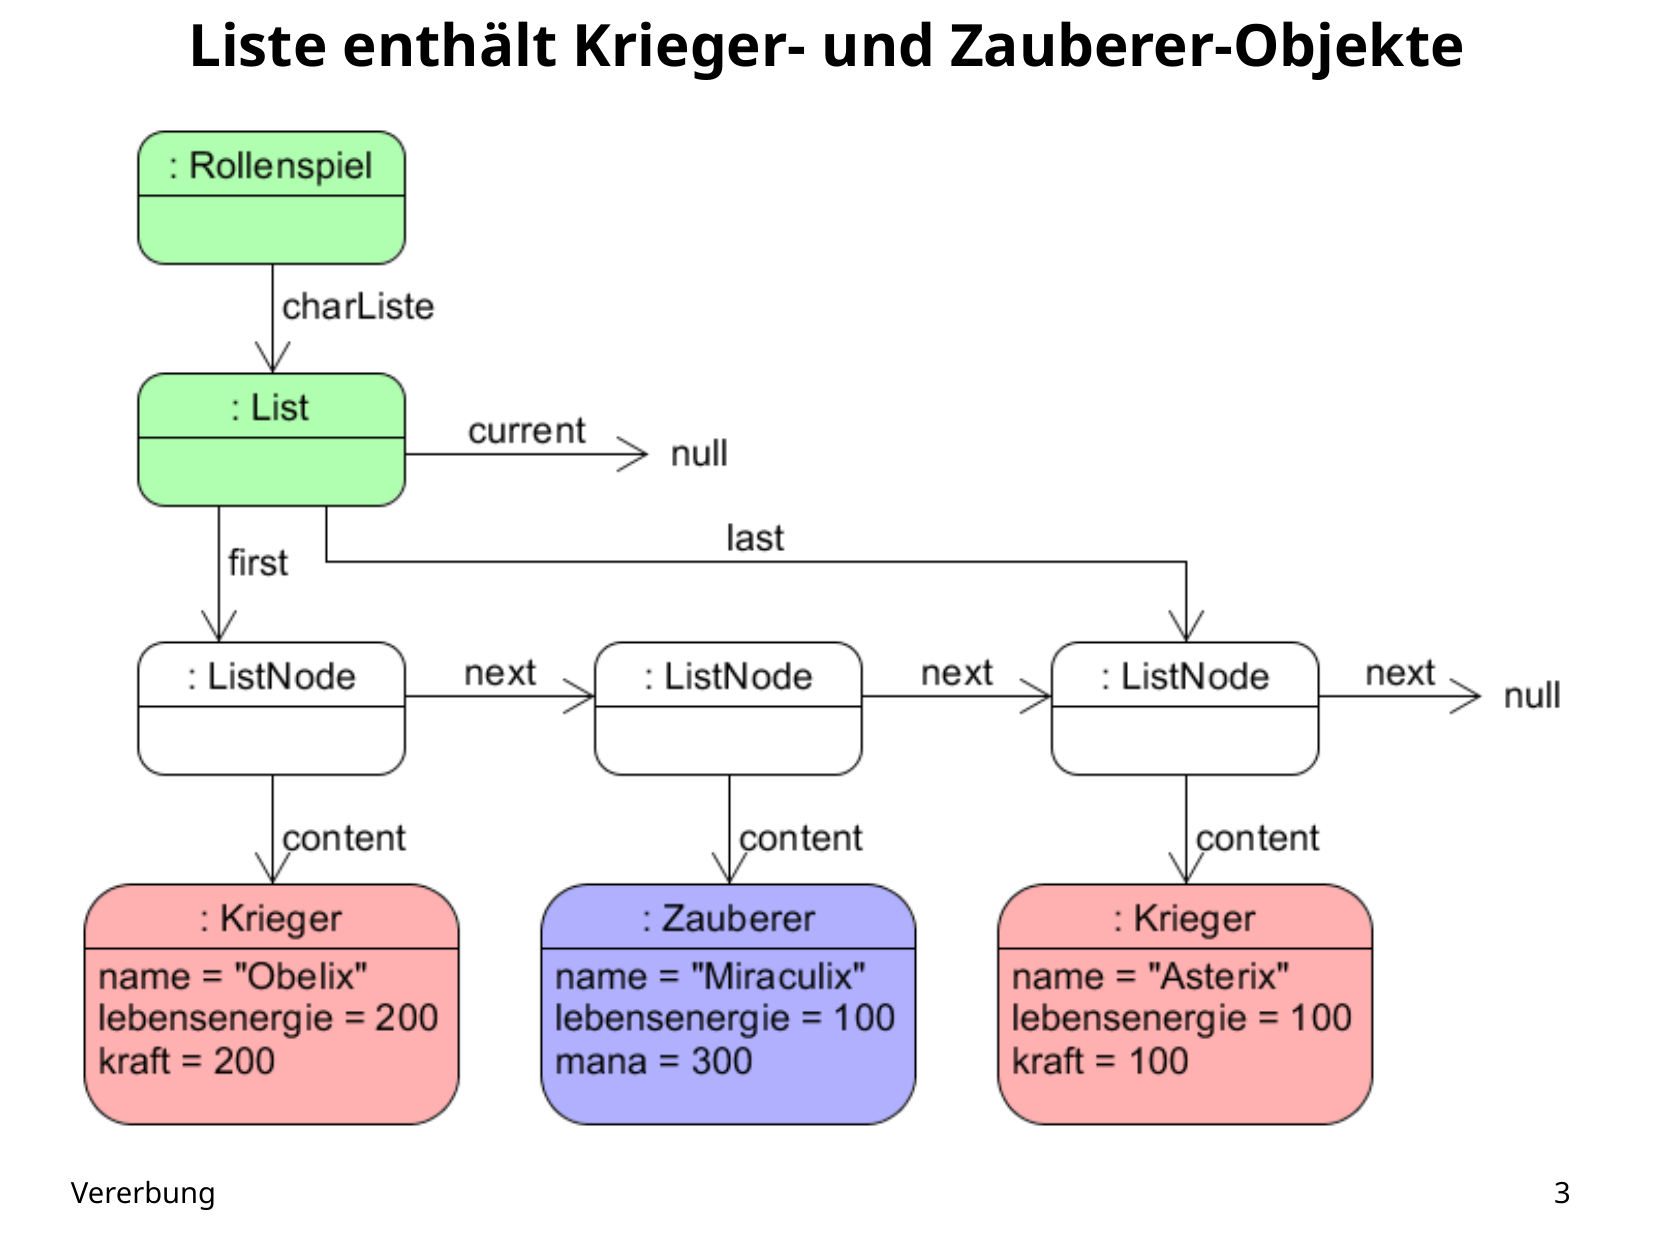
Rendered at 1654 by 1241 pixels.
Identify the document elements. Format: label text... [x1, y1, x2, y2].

picture [82, 129, 1562, 1128]
title Liste enthält Krieger- und Zauberer-Objekte [0, 5, 1654, 83]
